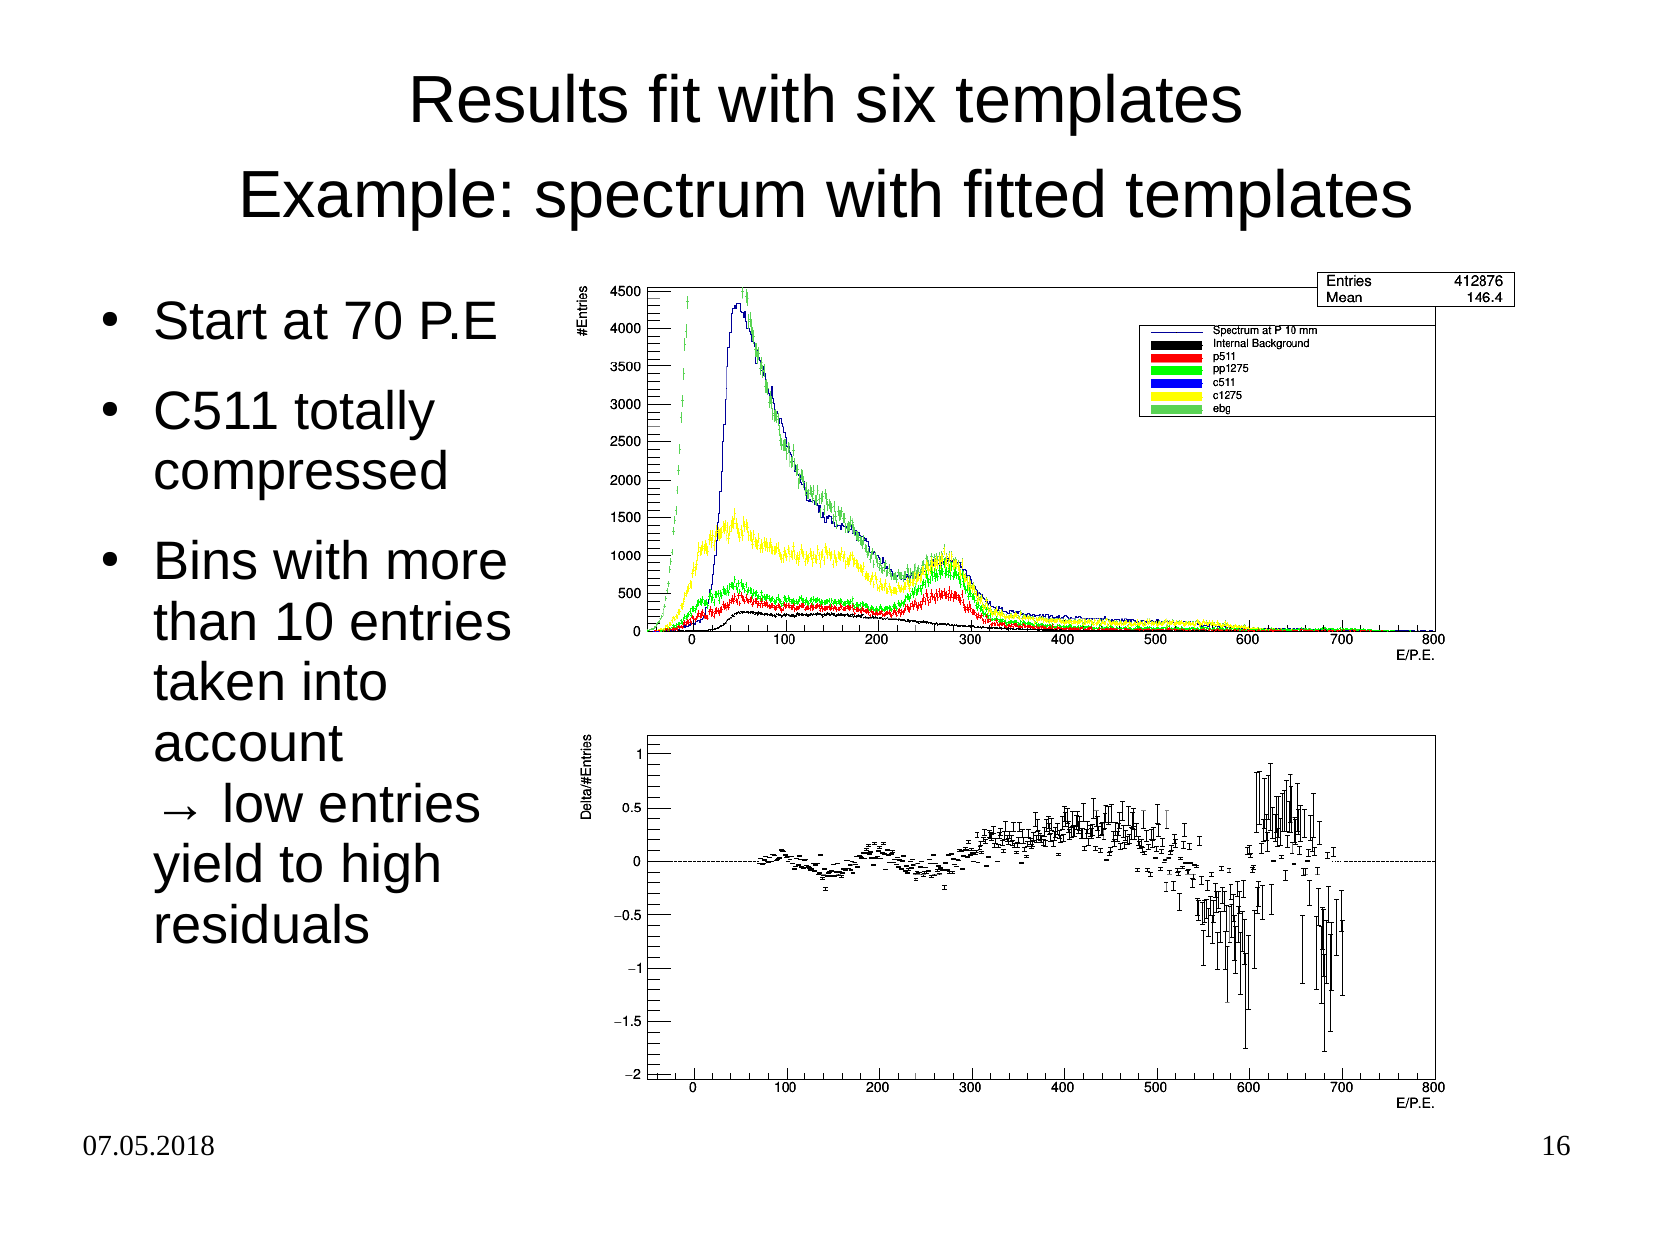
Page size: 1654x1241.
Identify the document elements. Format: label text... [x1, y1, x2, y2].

picture [538, 235, 1544, 1131]
title Example: spectrum with fitted templates [82, 143, 1571, 245]
list Start at 70 P.E C511 totally compressed Bins with more than 10 entries taken into account → low entries yield to high residuals [82, 290, 538, 1010]
title Results fit with six templates [82, 49, 1571, 143]
